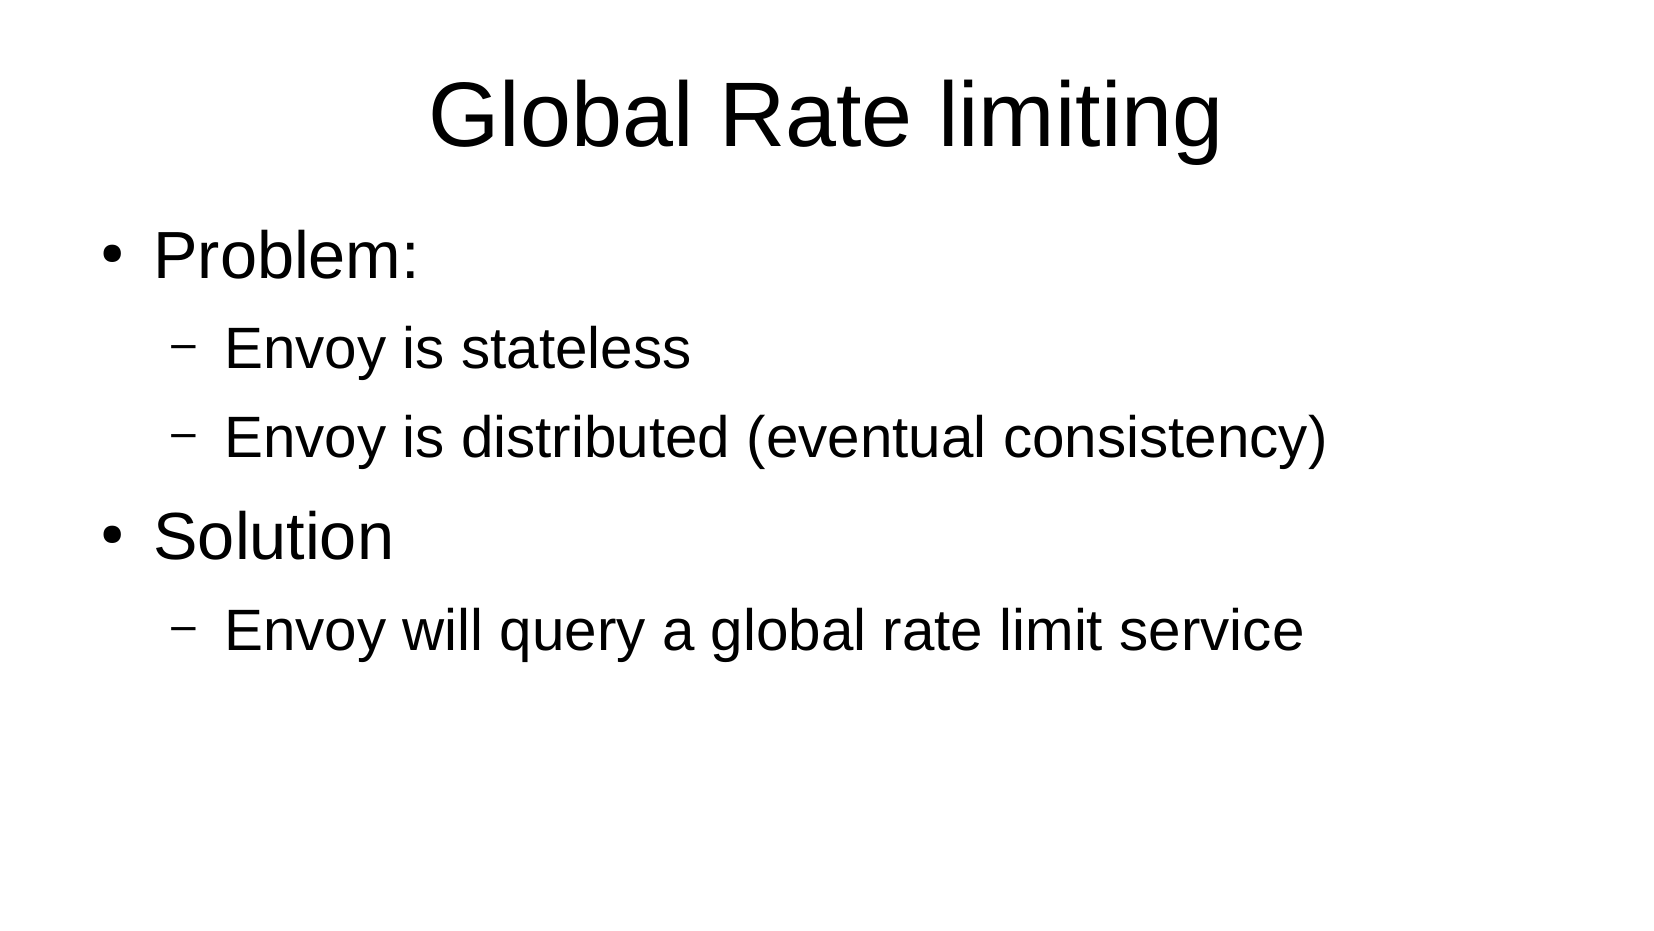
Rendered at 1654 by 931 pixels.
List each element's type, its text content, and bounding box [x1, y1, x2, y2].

list Problem: Envoy is stateless Envoy is distributed (eventual consistency) Solution Envoy will query a global rate limit service [82, 217, 1571, 758]
title Global Rate limiting [82, 37, 1571, 193]
